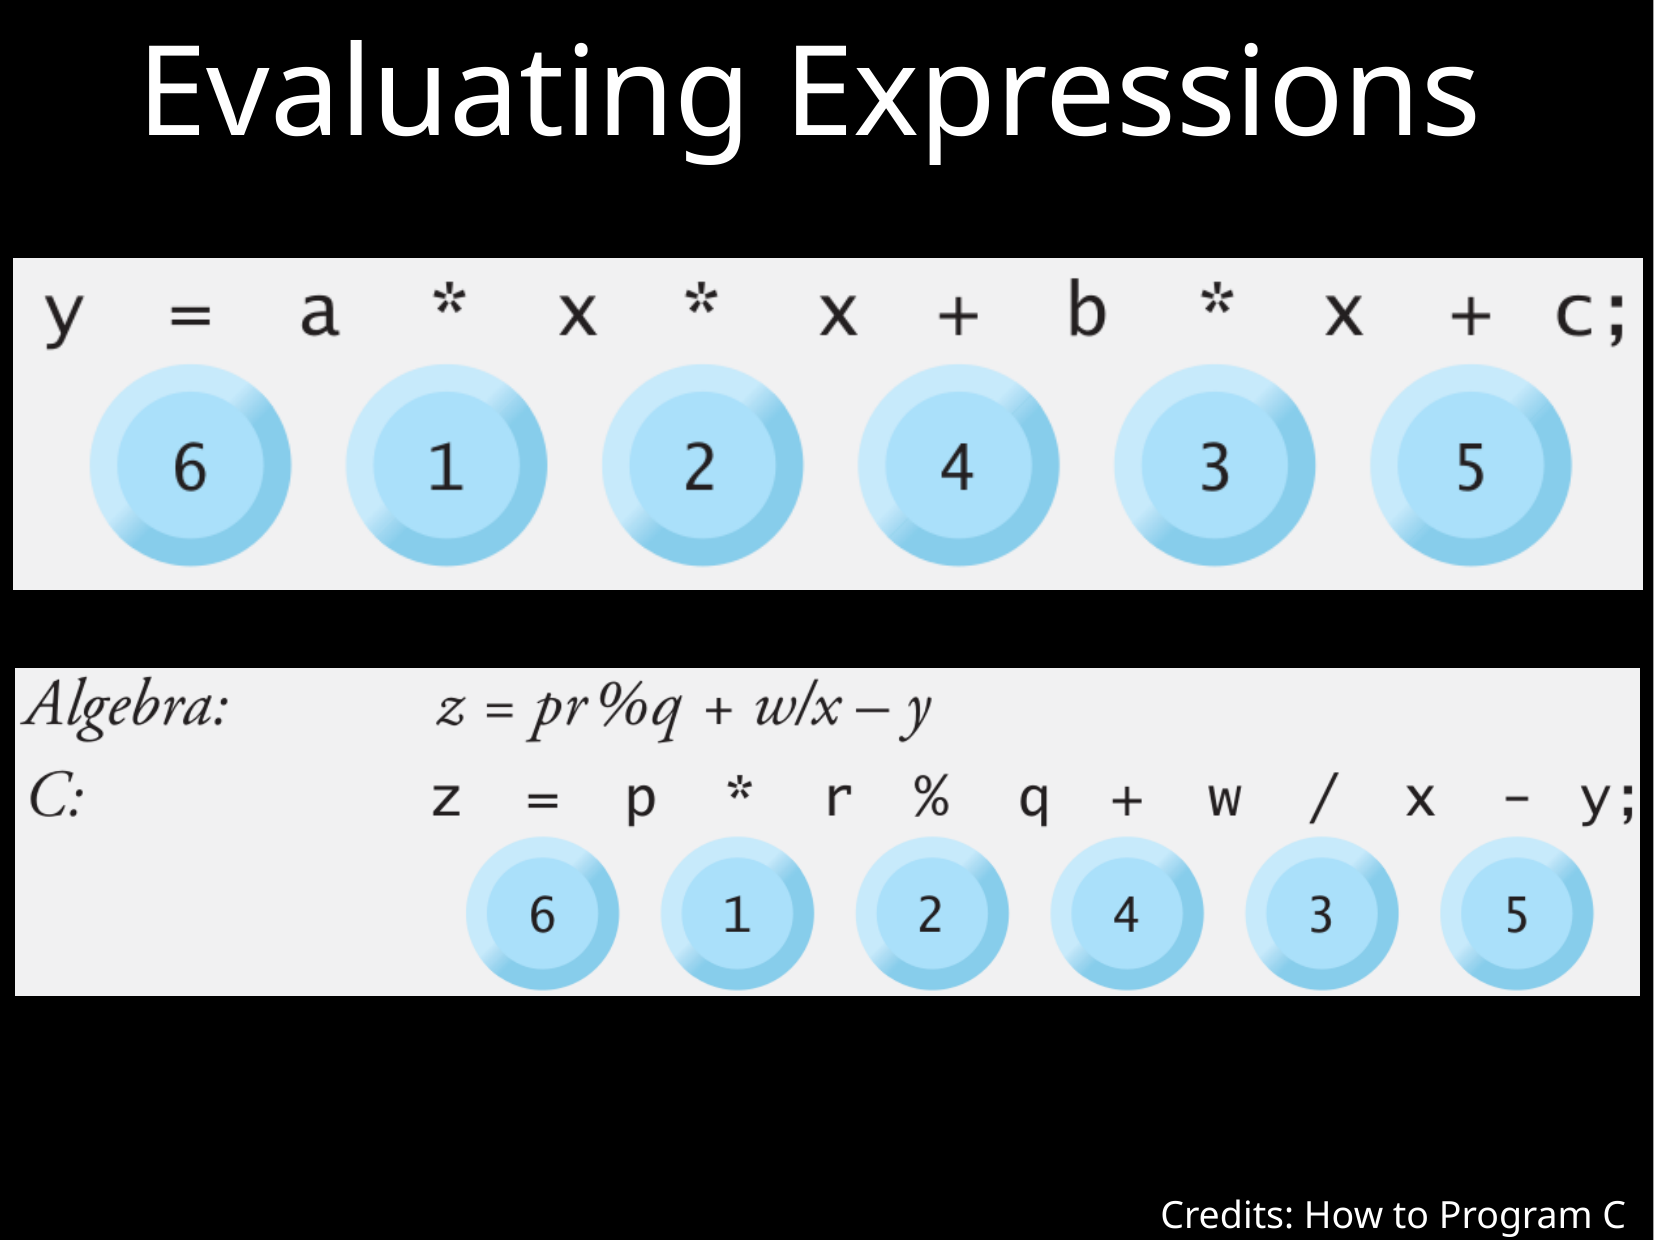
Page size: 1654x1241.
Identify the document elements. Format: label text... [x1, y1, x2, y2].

picture [13, 258, 1643, 590]
picture [15, 668, 1640, 996]
text_box Evaluating Expressions [122, 0, 1532, 231]
text_box Credits: How to Program C [1145, 1181, 1647, 1241]
